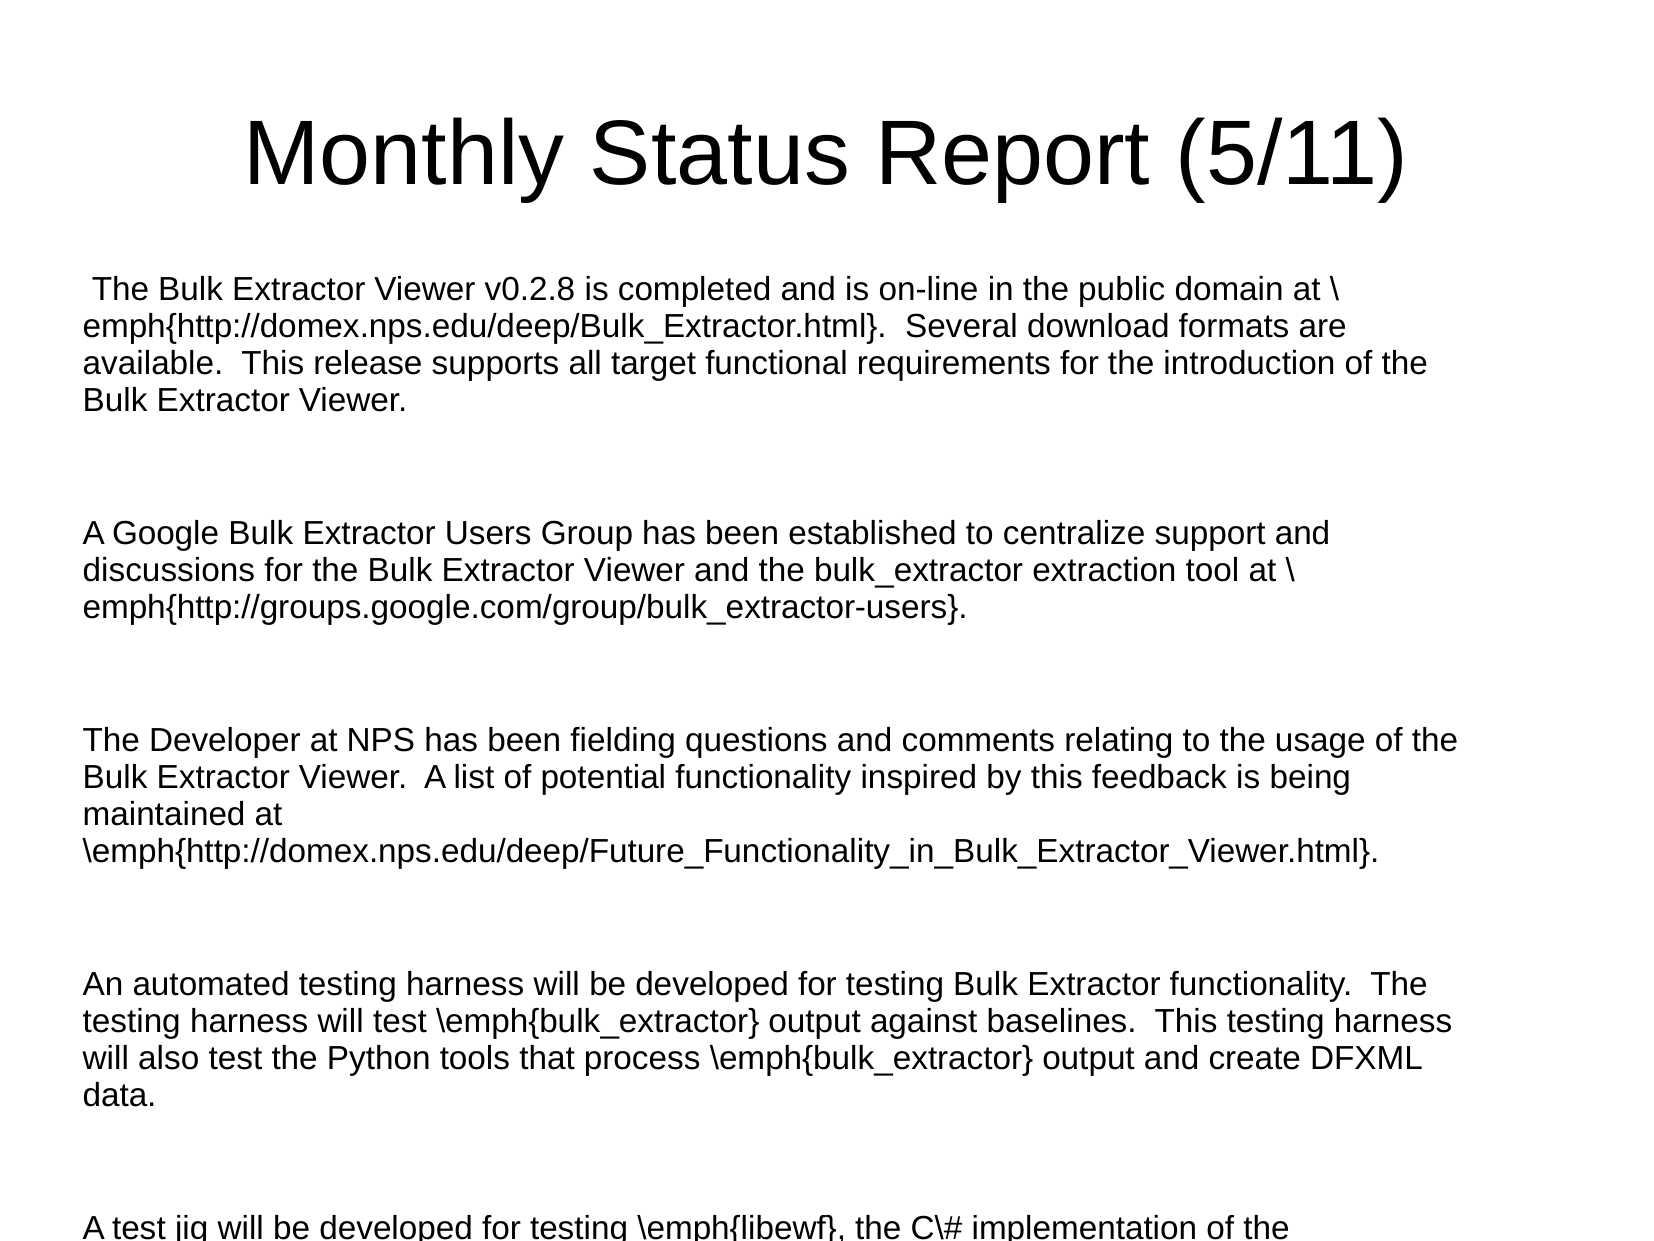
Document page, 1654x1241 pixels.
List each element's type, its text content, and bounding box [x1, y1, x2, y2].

title Monthly Status Report (5/11) [82, 56, 1571, 250]
list The Bulk Extractor Viewer v0.2.8 is completed and is on-line in the public domain at \emph{http://domex.nps.edu/deep/Bulk_Extractor.html}. Several download formats are available. This release supports all target functional requirements for the introduction of the Bulk Extractor Viewer. A Google Bulk Extractor Users Group has been established to centralize support and discussions for the Bulk Extractor Viewer and the bulk_extractor extraction tool at \emph{http://groups.google.com/group/bulk_extractor-users}. The Developer at NPS has been fielding questions and comments relating to the usage of the Bulk Extractor Viewer. A list of potential functionality inspired by this feedback is being maintained at \emph{http://domex.nps.edu/deep/Future_Functionality_in_Bulk_Extractor_Viewer.html}. An automated testing harness will be developed for testing Bulk Extractor functionality. The testing harness will test \emph{bulk_extractor} output against baselines. This testing harness will also test the Python tools that process \emph{bulk_extractor} output and create DFXML data. A test jig will be developed for testing \emph{libewf}, the C\# implementation of the EnCase .E01 file reader that NPS is creating. [82, 203, 1479, 1241]
